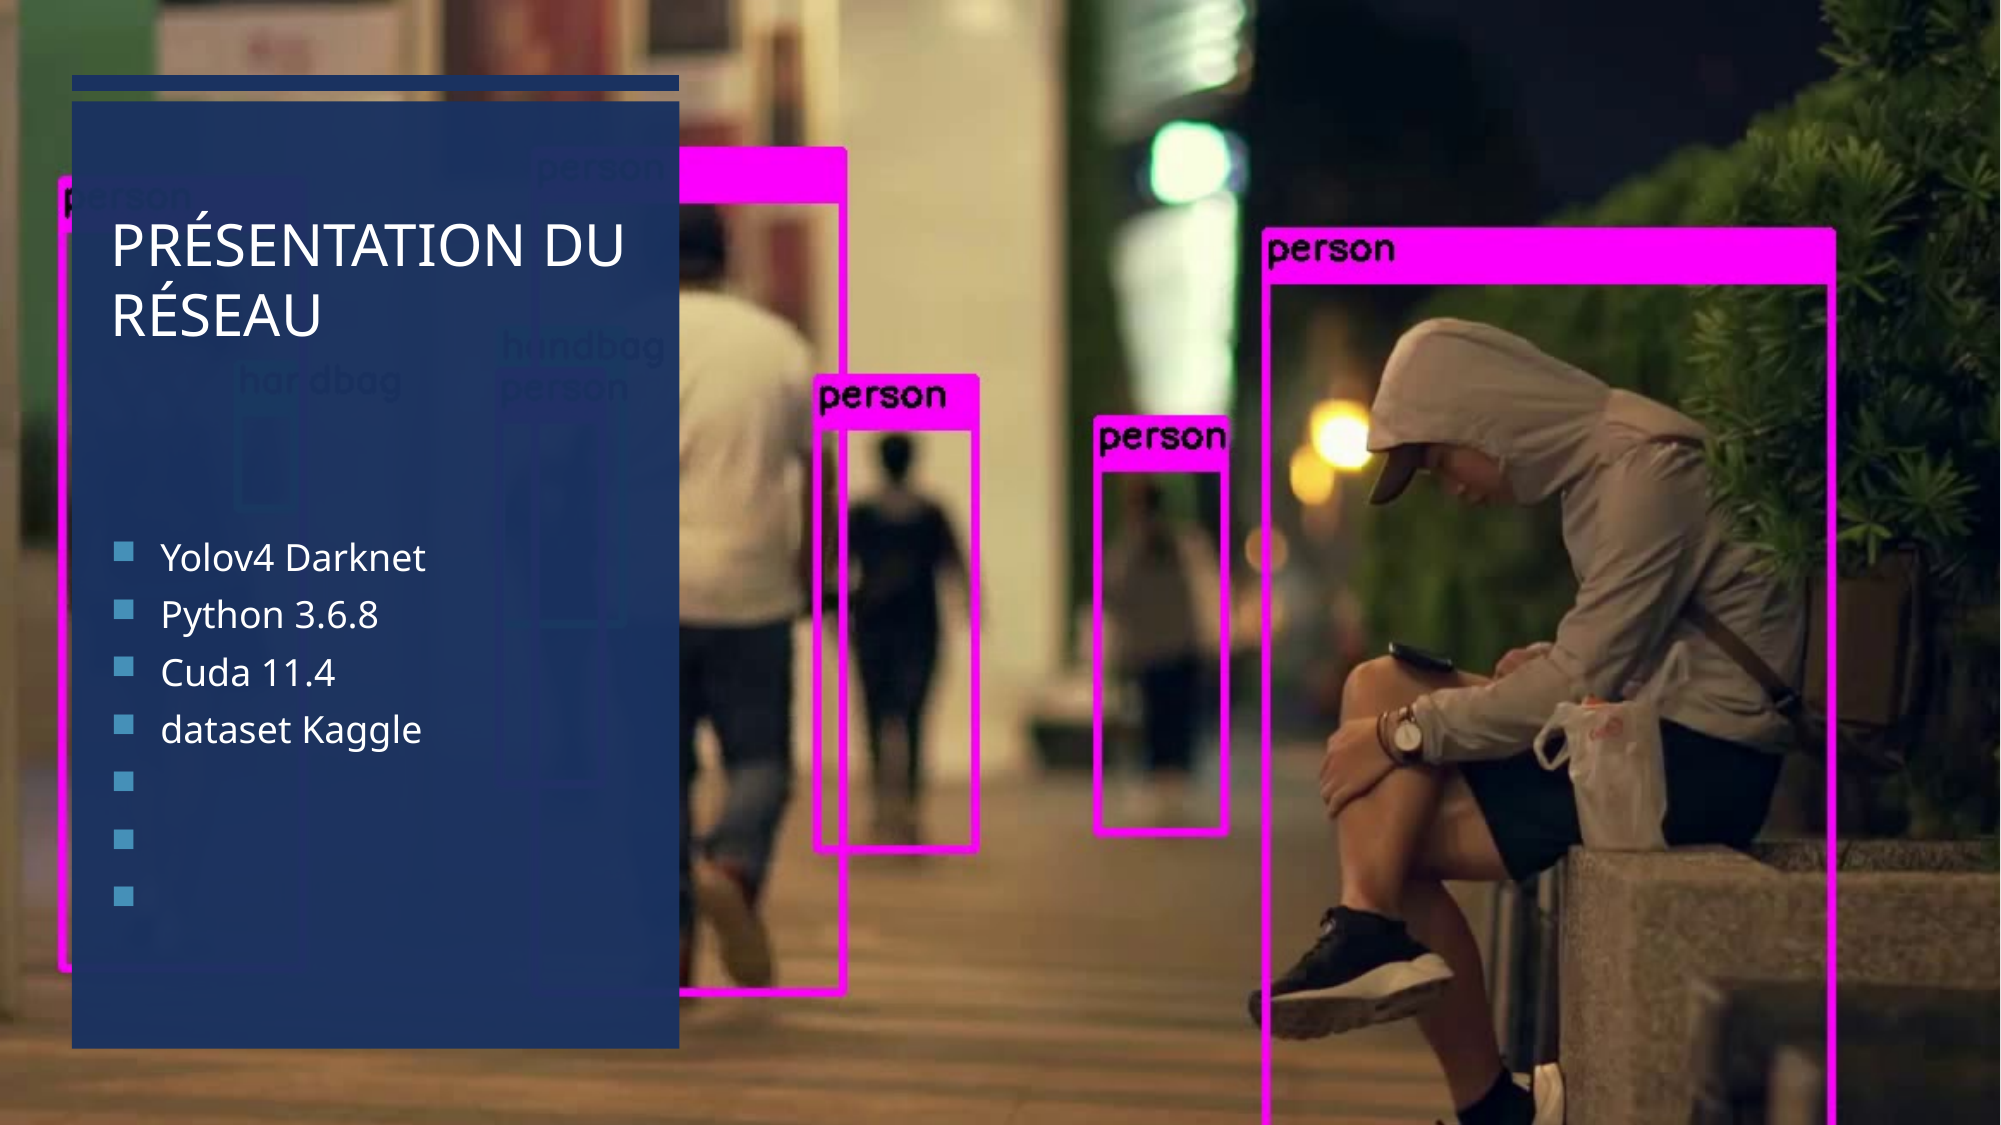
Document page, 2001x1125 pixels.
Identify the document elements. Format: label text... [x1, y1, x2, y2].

text_box [72, 75, 679, 91]
picture [0, 0, 2000, 1125]
list Yolov4 Darknet Python 3.6.8 Cuda 11.4 dataset Kaggle [95, 473, 656, 985]
title Présentation du réseau [95, 165, 656, 391]
text_box [72, 101, 679, 1049]
